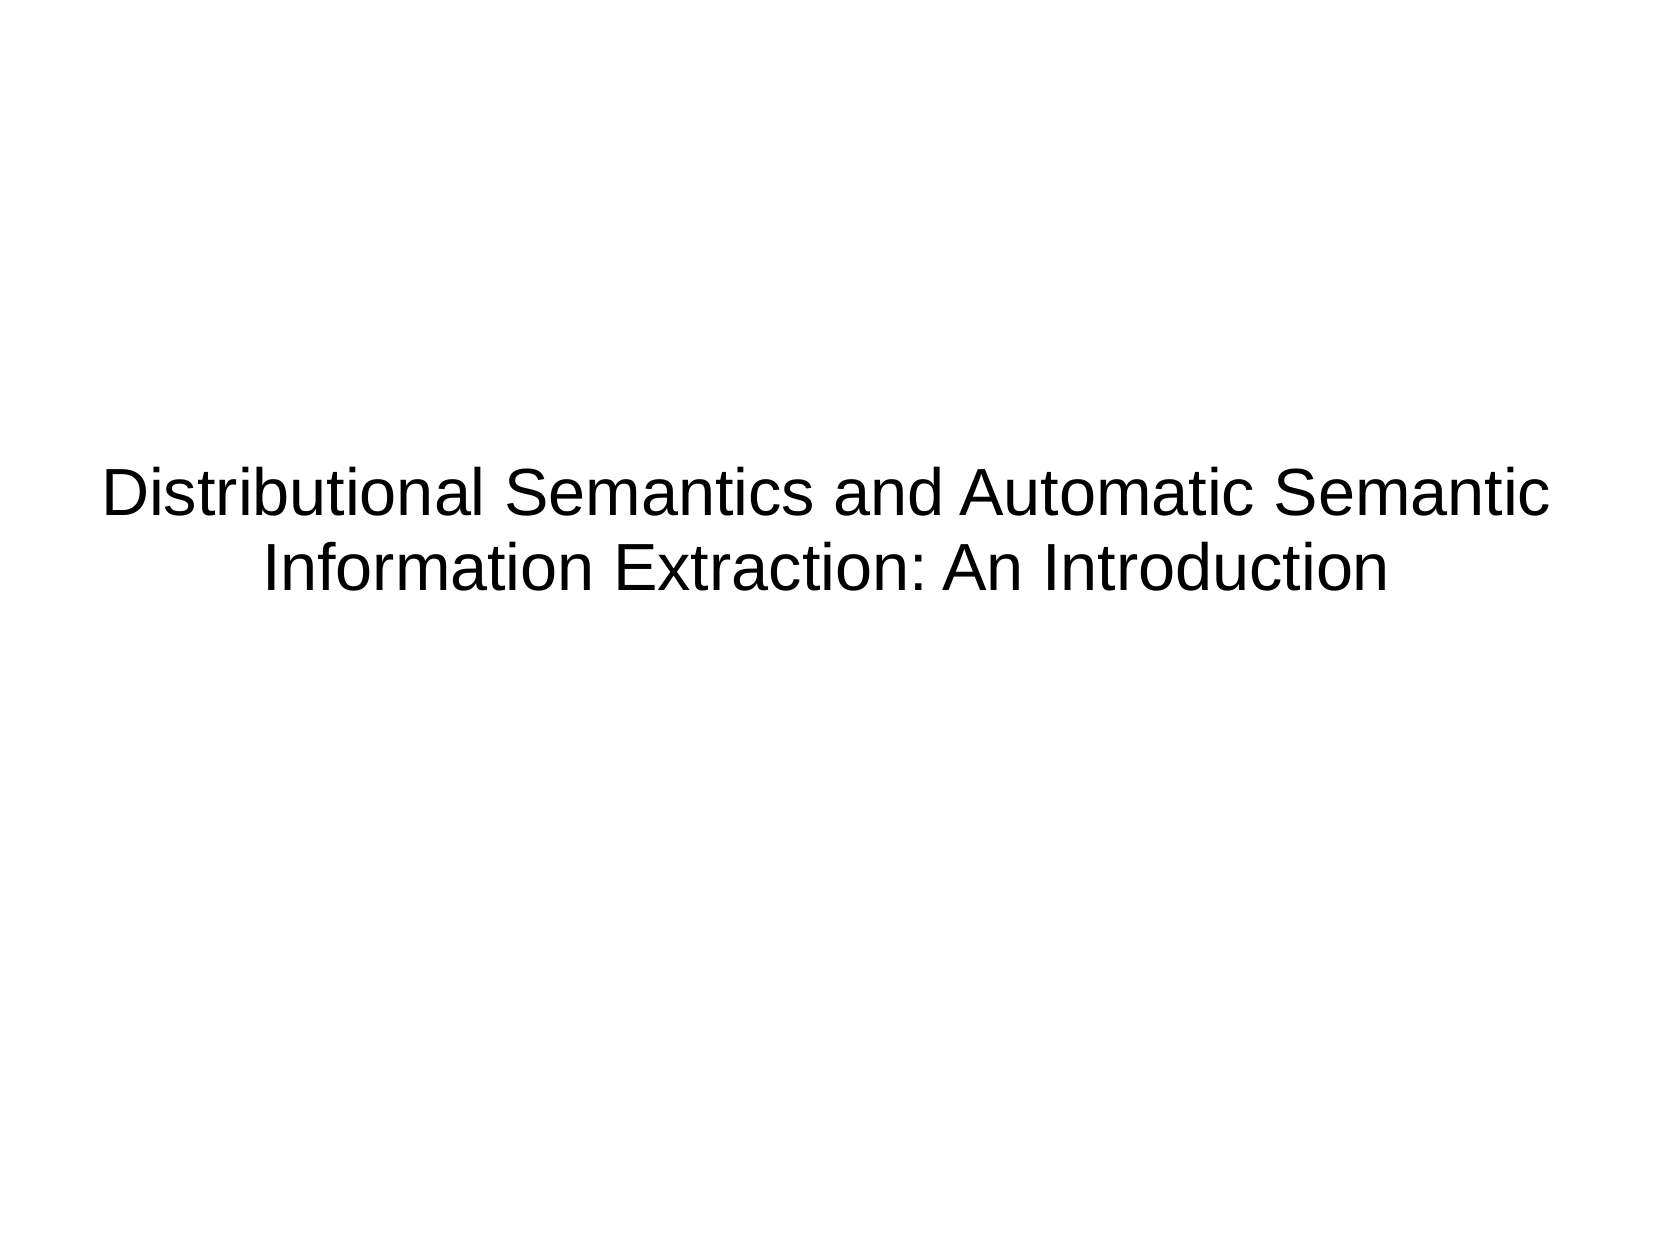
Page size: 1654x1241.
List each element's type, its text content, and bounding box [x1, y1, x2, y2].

subtitle Distributional Semantics and Automatic Semantic Information Extraction: An Introduction [82, 49, 1571, 1010]
